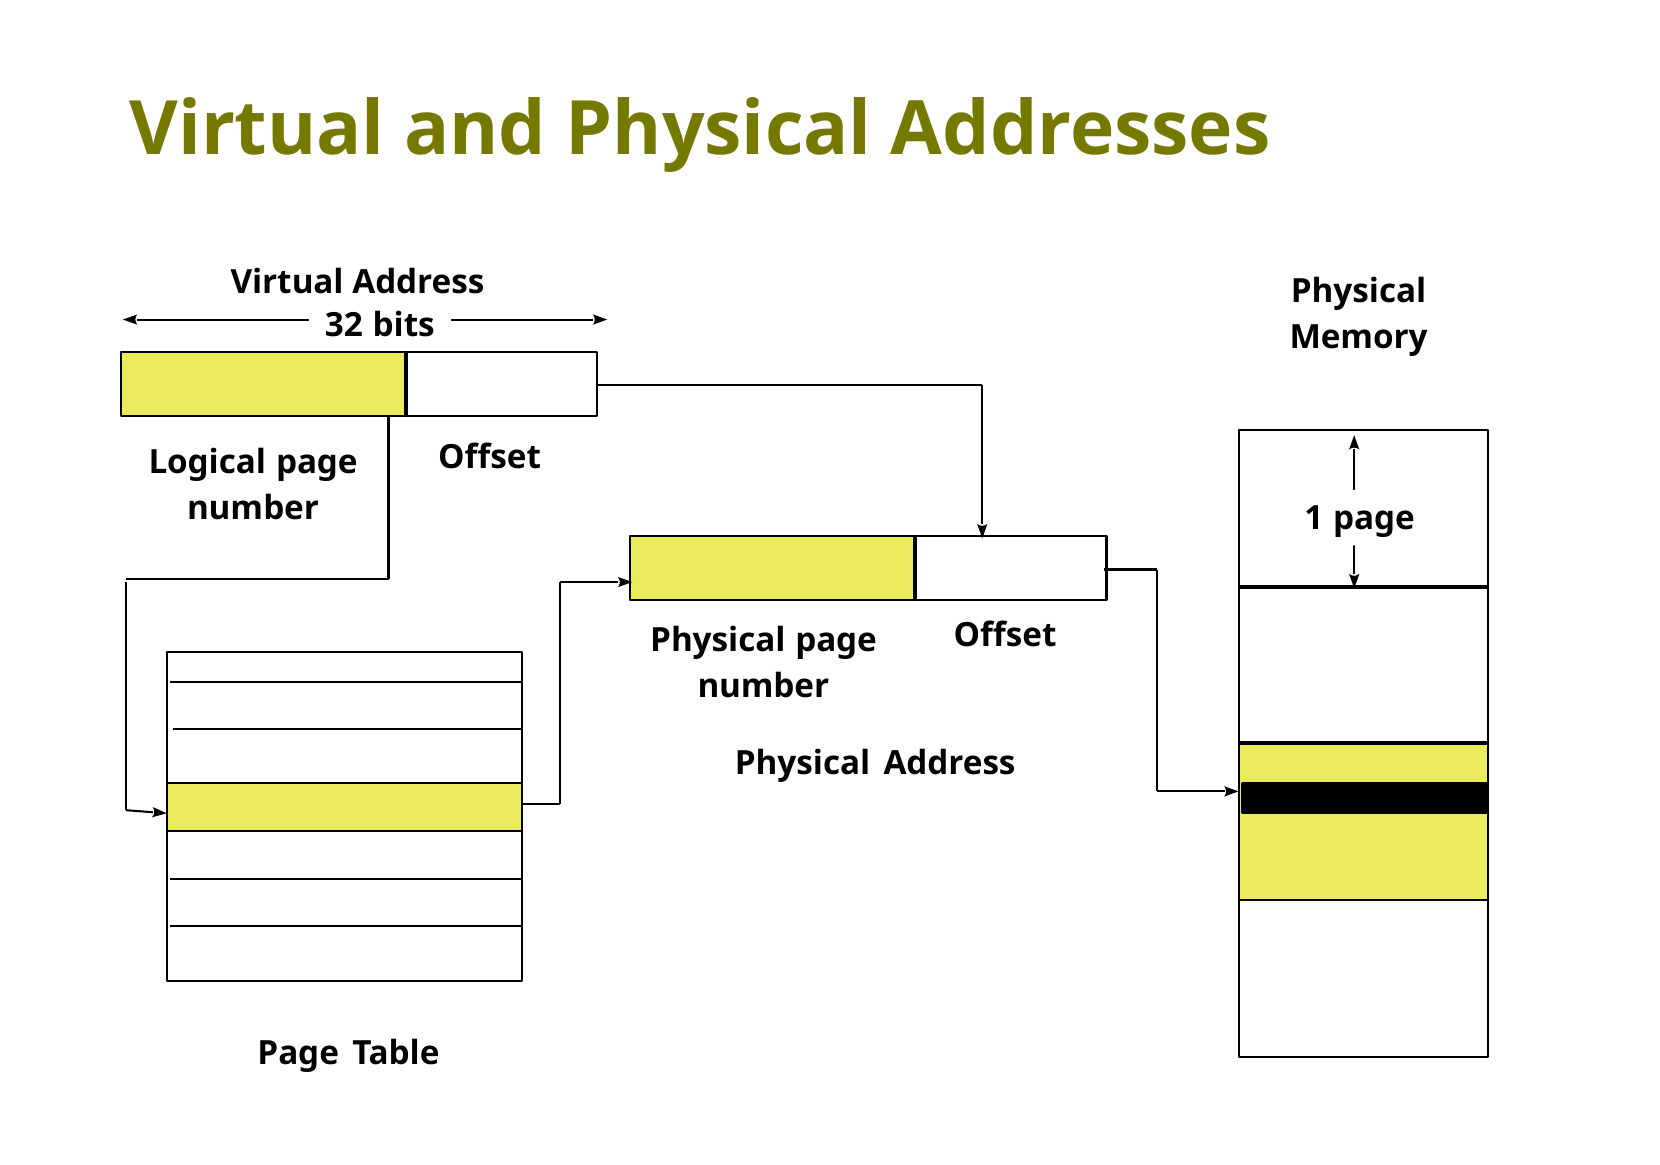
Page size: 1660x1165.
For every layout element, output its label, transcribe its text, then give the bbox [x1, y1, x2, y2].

text_box Virtual and Physical Addresses [129, 74, 1524, 249]
text_box Logical page number [130, 433, 376, 530]
text_box Offset [427, 433, 552, 485]
text_box Page Table [208, 1011, 489, 1078]
text_box Offset [943, 611, 1068, 663]
text_box Physical page number [630, 611, 897, 708]
text_box Virtual Address [165, 258, 551, 325]
text_box 32 bits [308, 325, 452, 351]
text_box [5, 2, 1660, 1164]
text_box 1 page [1280, 489, 1439, 546]
text_box Physical Address [658, 720, 1092, 787]
text_box Physical Memory [1249, 267, 1468, 394]
